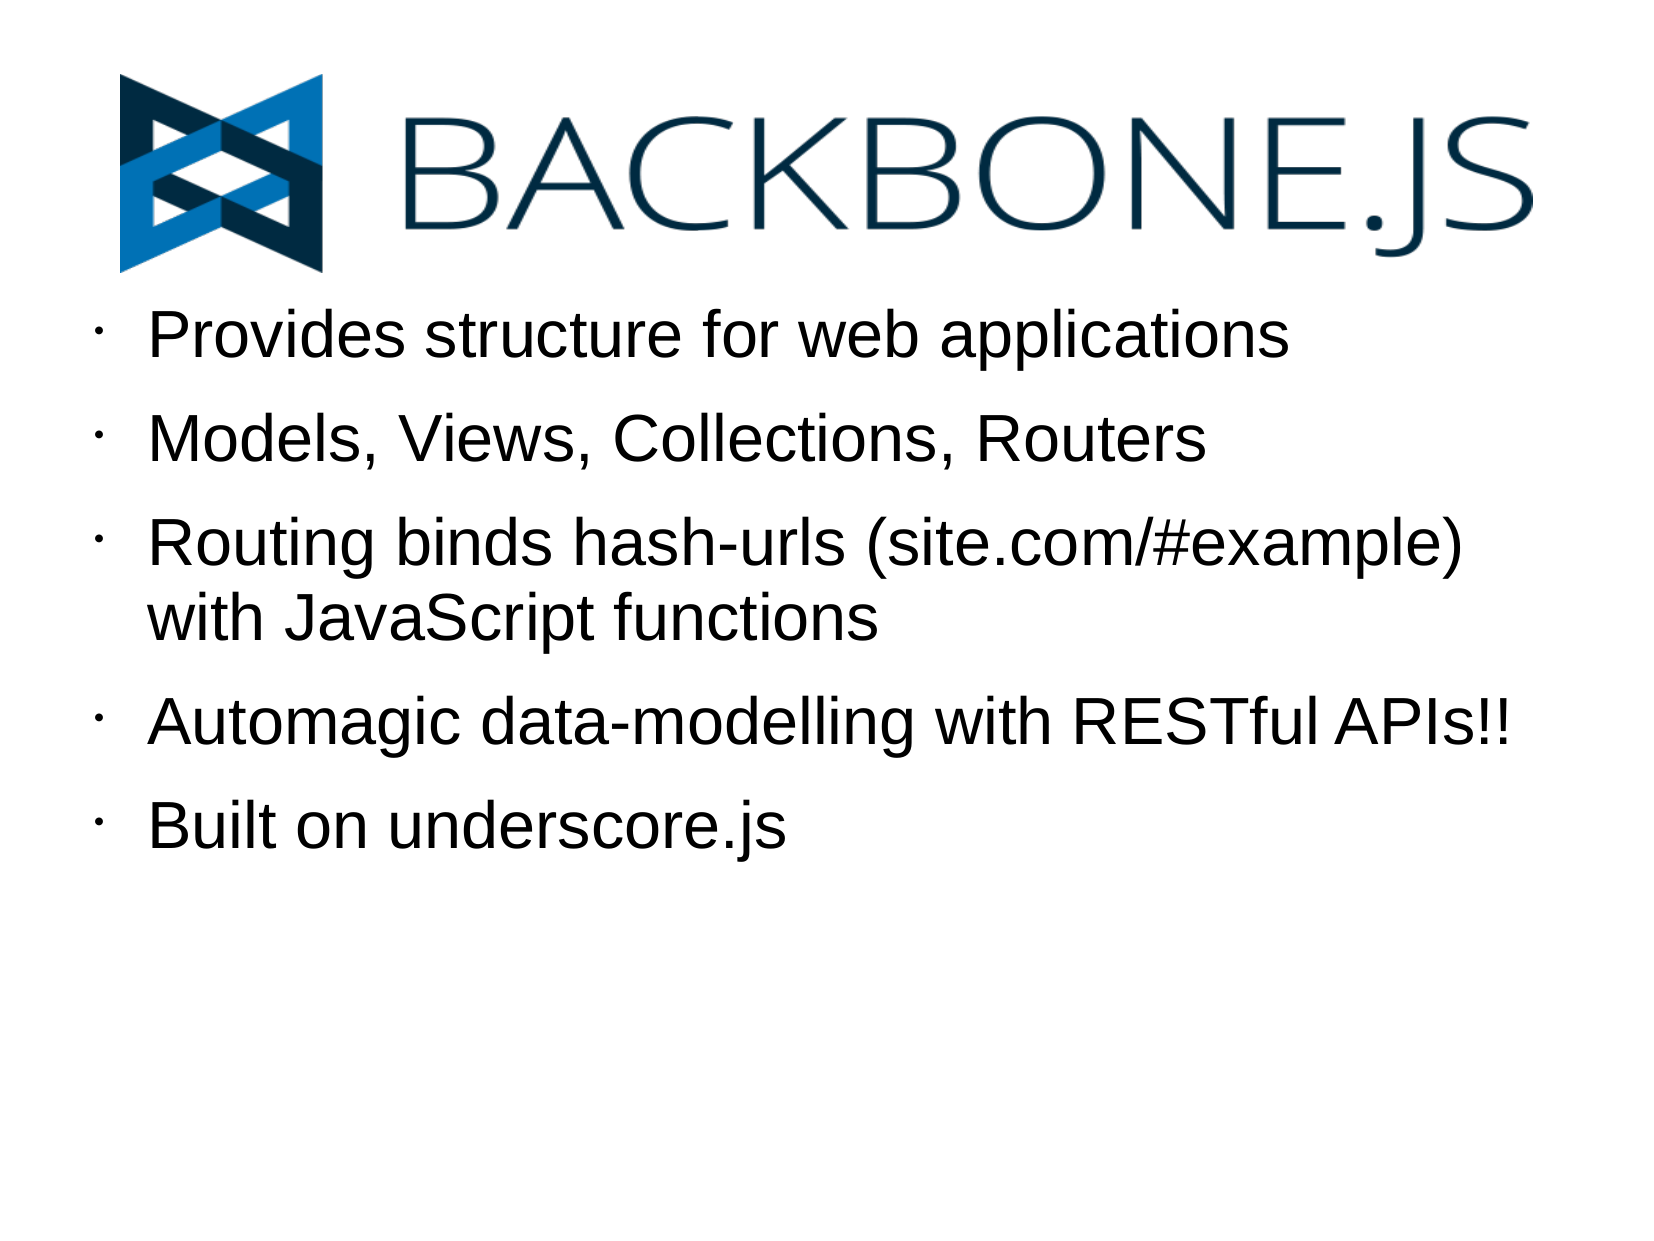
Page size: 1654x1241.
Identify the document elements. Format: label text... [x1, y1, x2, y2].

picture [120, 74, 1533, 273]
list Provides structure for web applications Models, Views, Collections, Routers Routing binds hash-urls (site.com/#example) with JavaScript functions Automagic data-modelling with RESTful APIs!! Built on underscore.js [76, 296, 1532, 1016]
